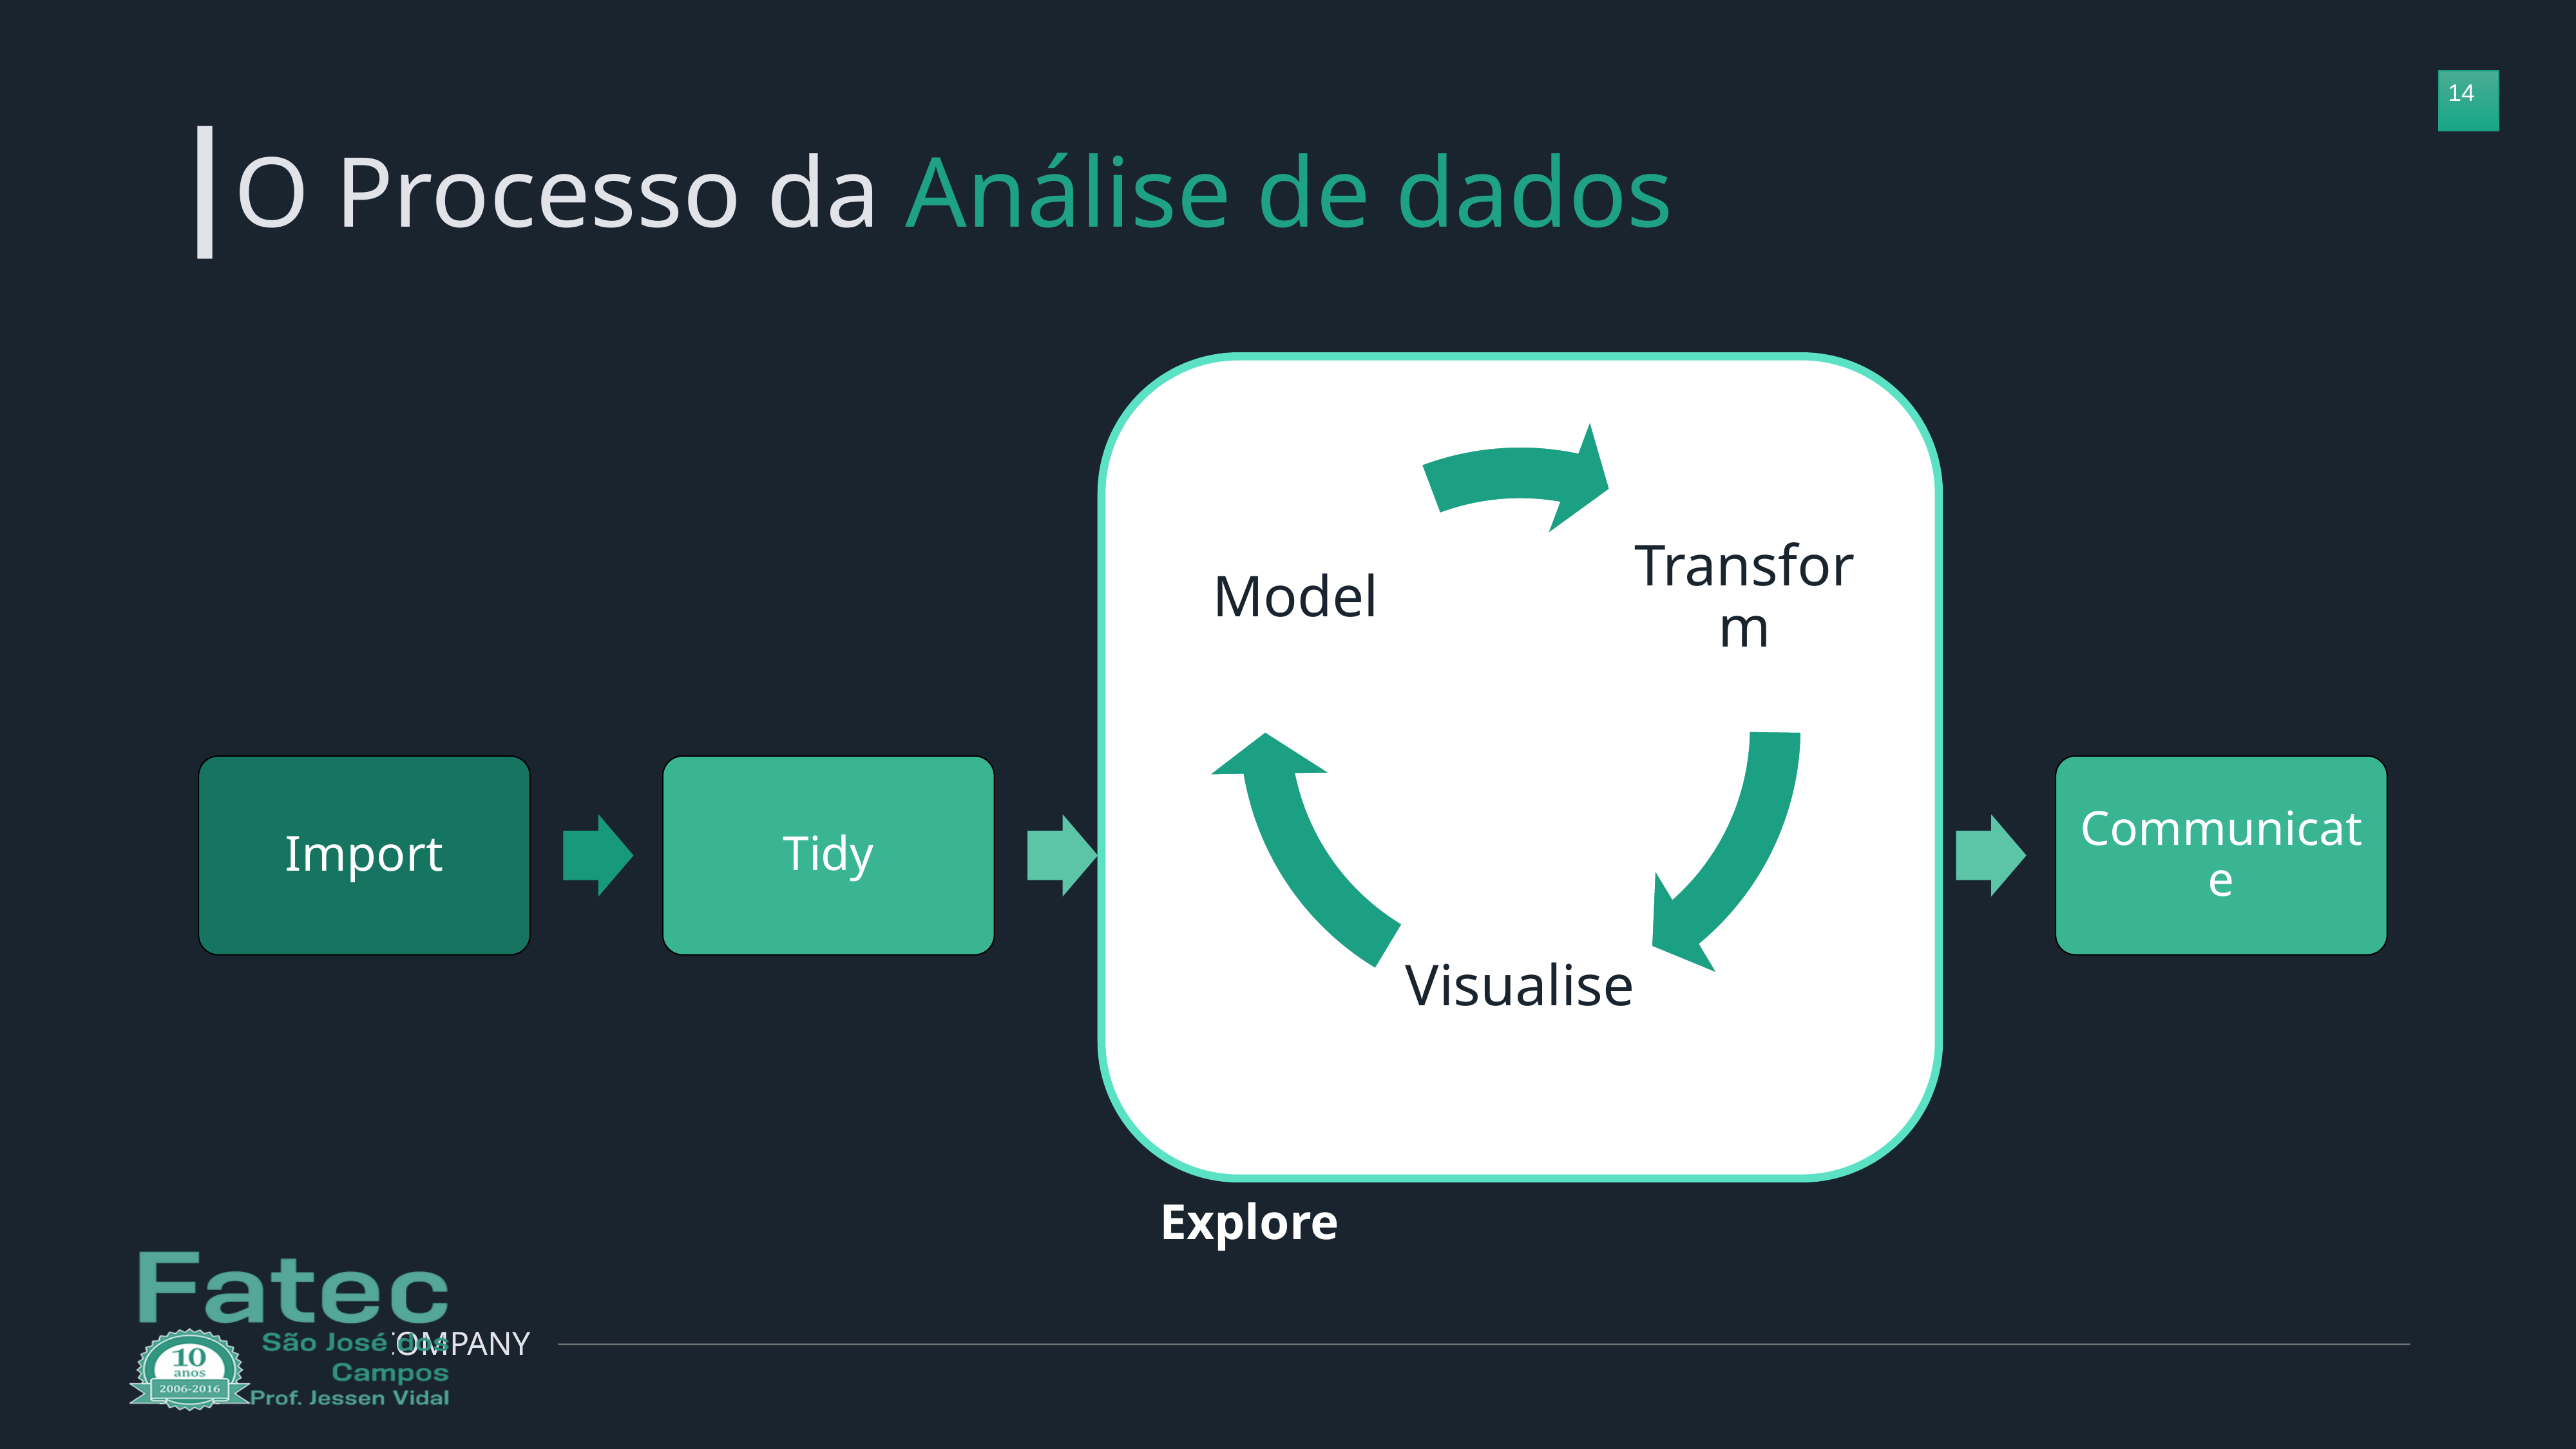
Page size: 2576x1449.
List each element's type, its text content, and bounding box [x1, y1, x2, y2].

text_box Transform [1611, 464, 1879, 732]
text_box [2062, 755, 2381, 761]
text_box Visualise [1386, 853, 1654, 1121]
text_box Model [1161, 464, 1429, 732]
text_box Explore [1150, 1186, 1412, 1255]
text_box [1027, 814, 1098, 897]
text_box [198, 761, 530, 955]
text_box [2056, 762, 2387, 955]
text_box [1102, 356, 1939, 1179]
text_box O Processo da Análise de dados [224, 147, 1707, 256]
text_box [1956, 814, 2027, 897]
text_box [669, 762, 995, 955]
picture [68, 1250, 510, 1413]
text_box [563, 814, 634, 897]
text_box [205, 755, 524, 761]
text_box Communicate [2061, 761, 2381, 949]
text_box [662, 762, 668, 949]
text_box Import [204, 761, 524, 949]
text_box [197, 126, 213, 259]
text_box Tidy [668, 761, 989, 949]
text_box [669, 755, 988, 761]
